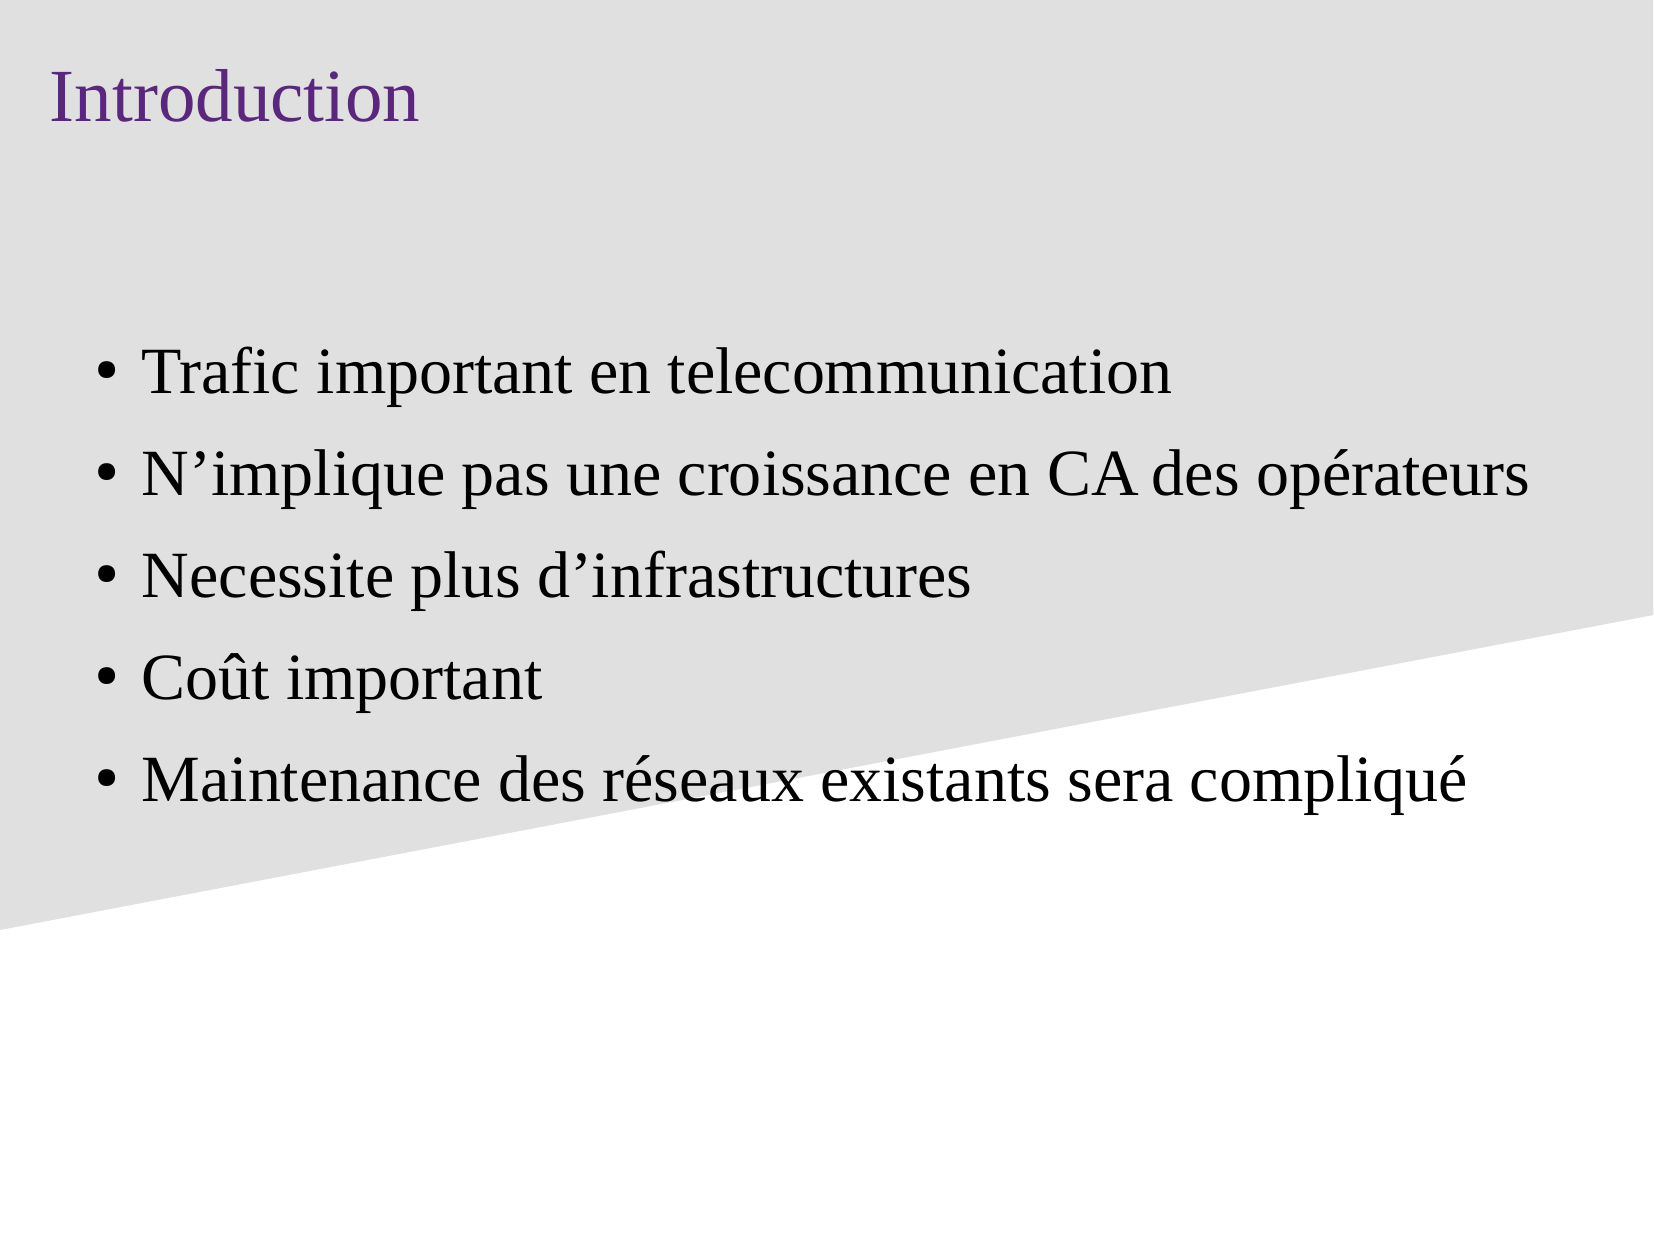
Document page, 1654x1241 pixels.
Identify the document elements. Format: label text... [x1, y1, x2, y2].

text_box Introduction [34, 47, 1654, 166]
list Trafic important en telecommunication N’implique pas une croissance en CA des opérateurs Necessite plus d’infrastructures Coût important Maintenance des réseaux existants sera compliqué [79, 335, 1535, 828]
